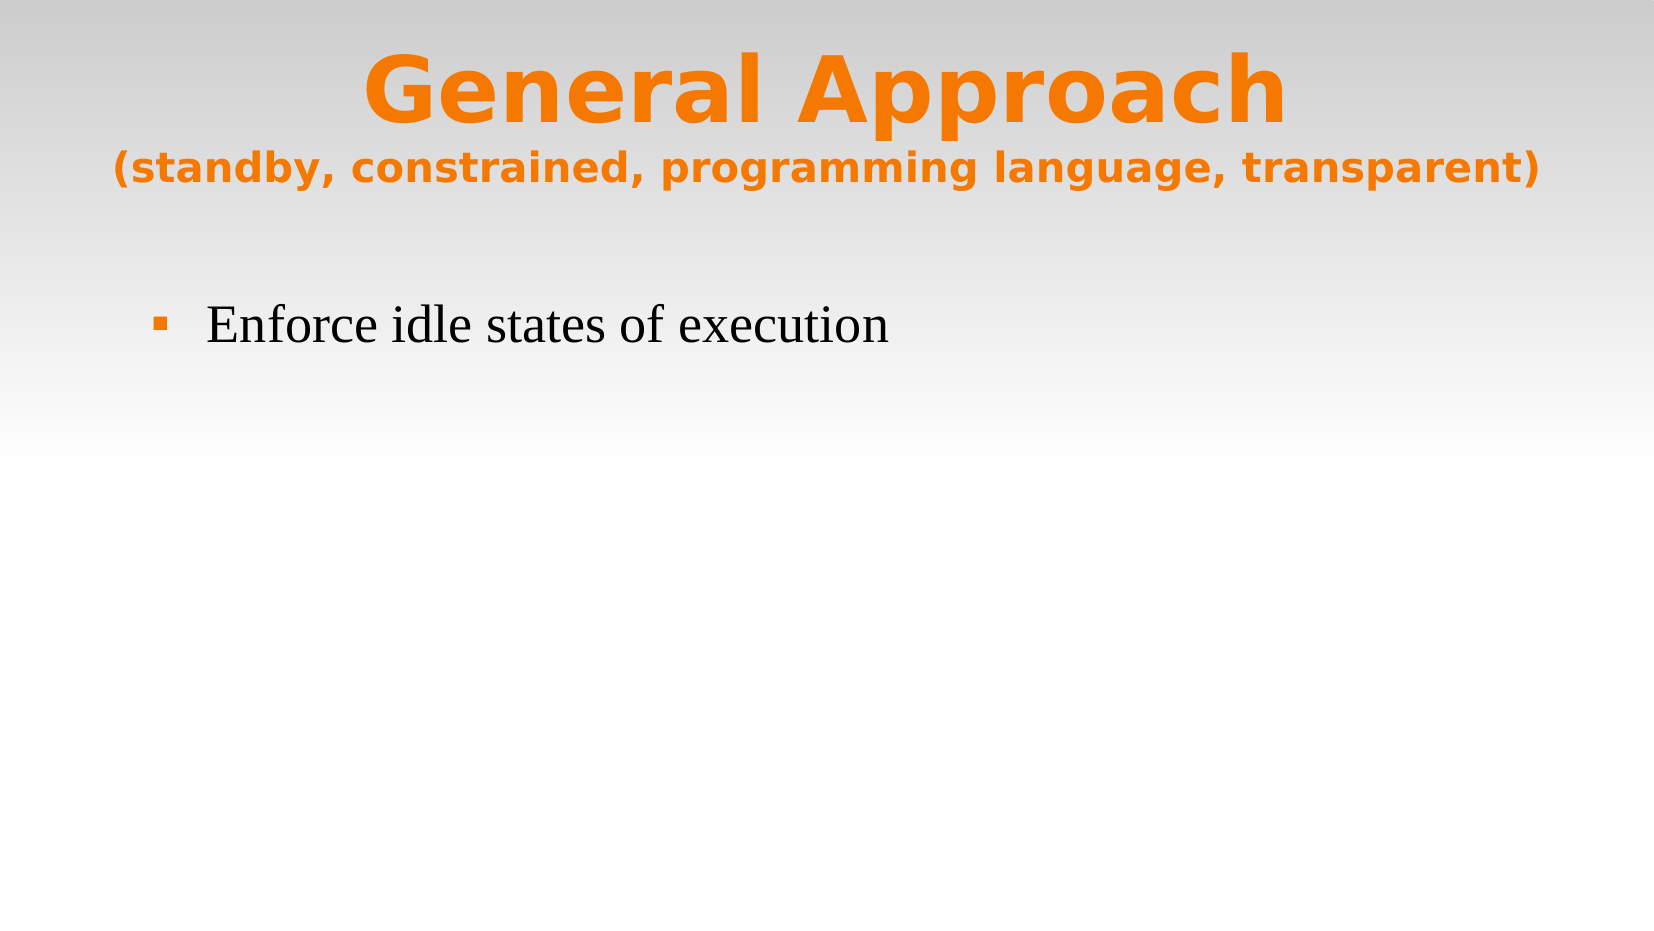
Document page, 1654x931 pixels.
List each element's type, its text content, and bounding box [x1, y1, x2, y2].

title General Approach (standby, constrained, programming language, transparent) [82, 36, 1571, 193]
list Enforce idle states of execution [82, 294, 1538, 842]
